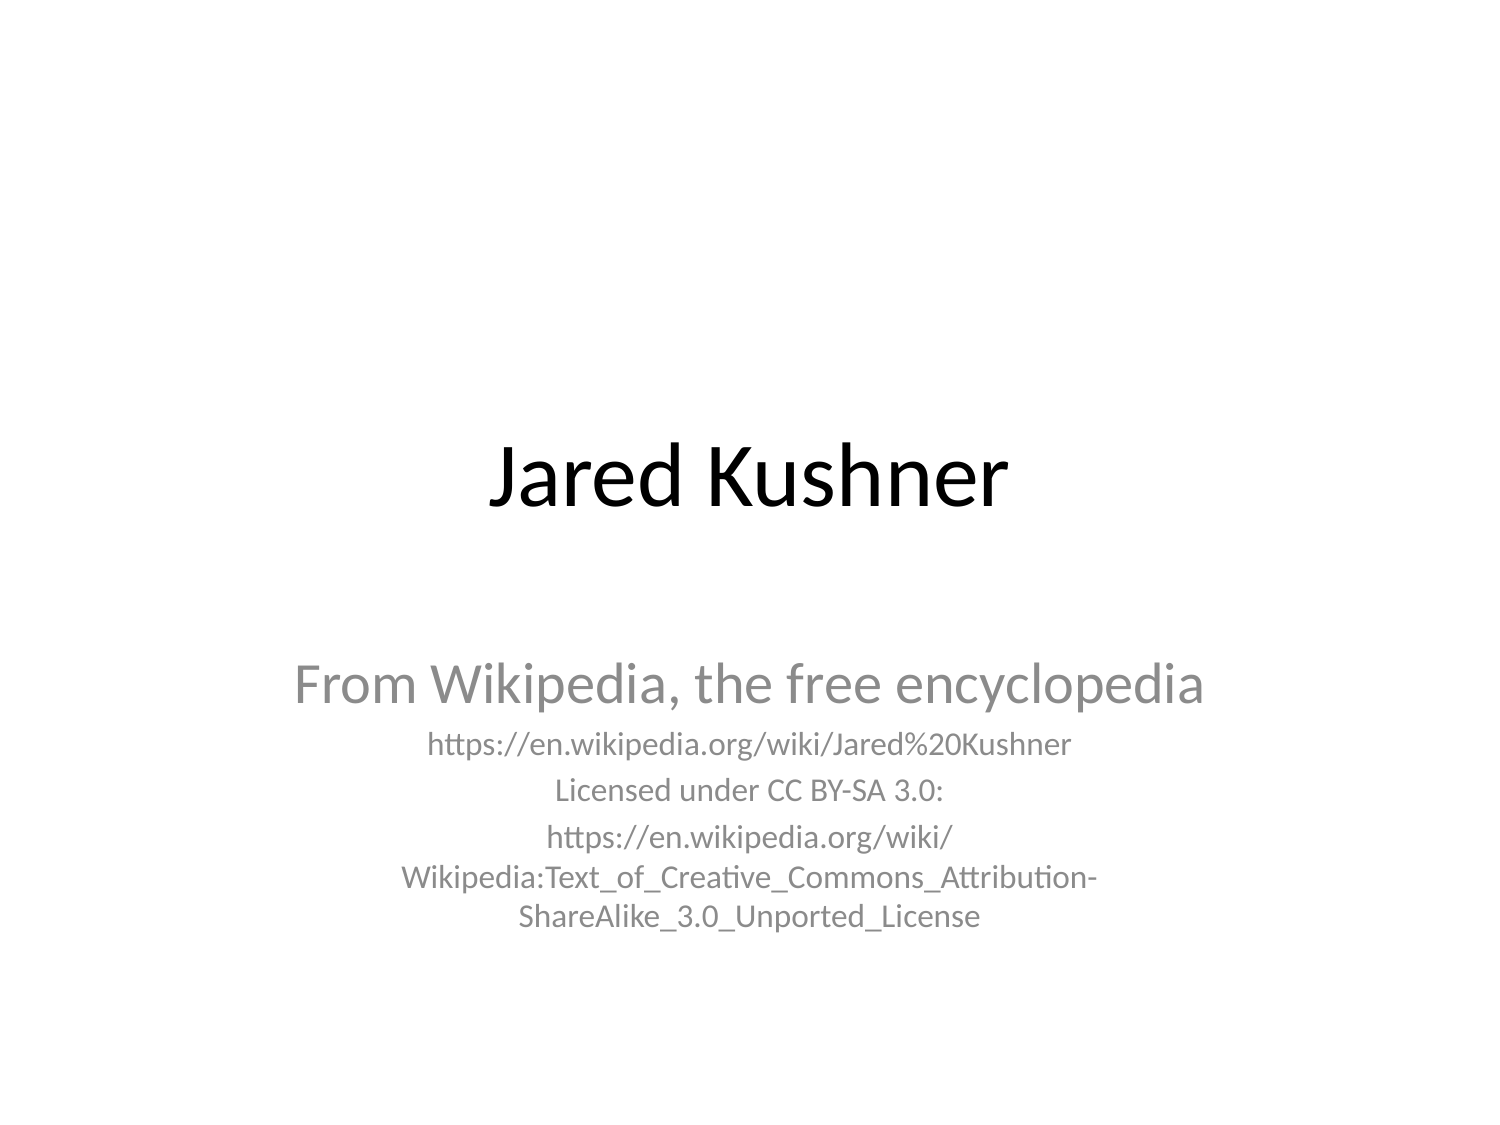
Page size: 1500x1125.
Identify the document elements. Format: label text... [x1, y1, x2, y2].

subtitle From Wikipedia, the free encyclopedia https://en.wikipedia.org/wiki/Jared%20Kushner Licensed under CC BY-SA 3.0: https://en.wikipedia.org/wiki/Wikipedia:Text_of_Creative_Commons_Attribution-ShareAlike_3.0_Unported_License [225, 637, 1275, 925]
title Jared Kushner [112, 349, 1388, 591]
